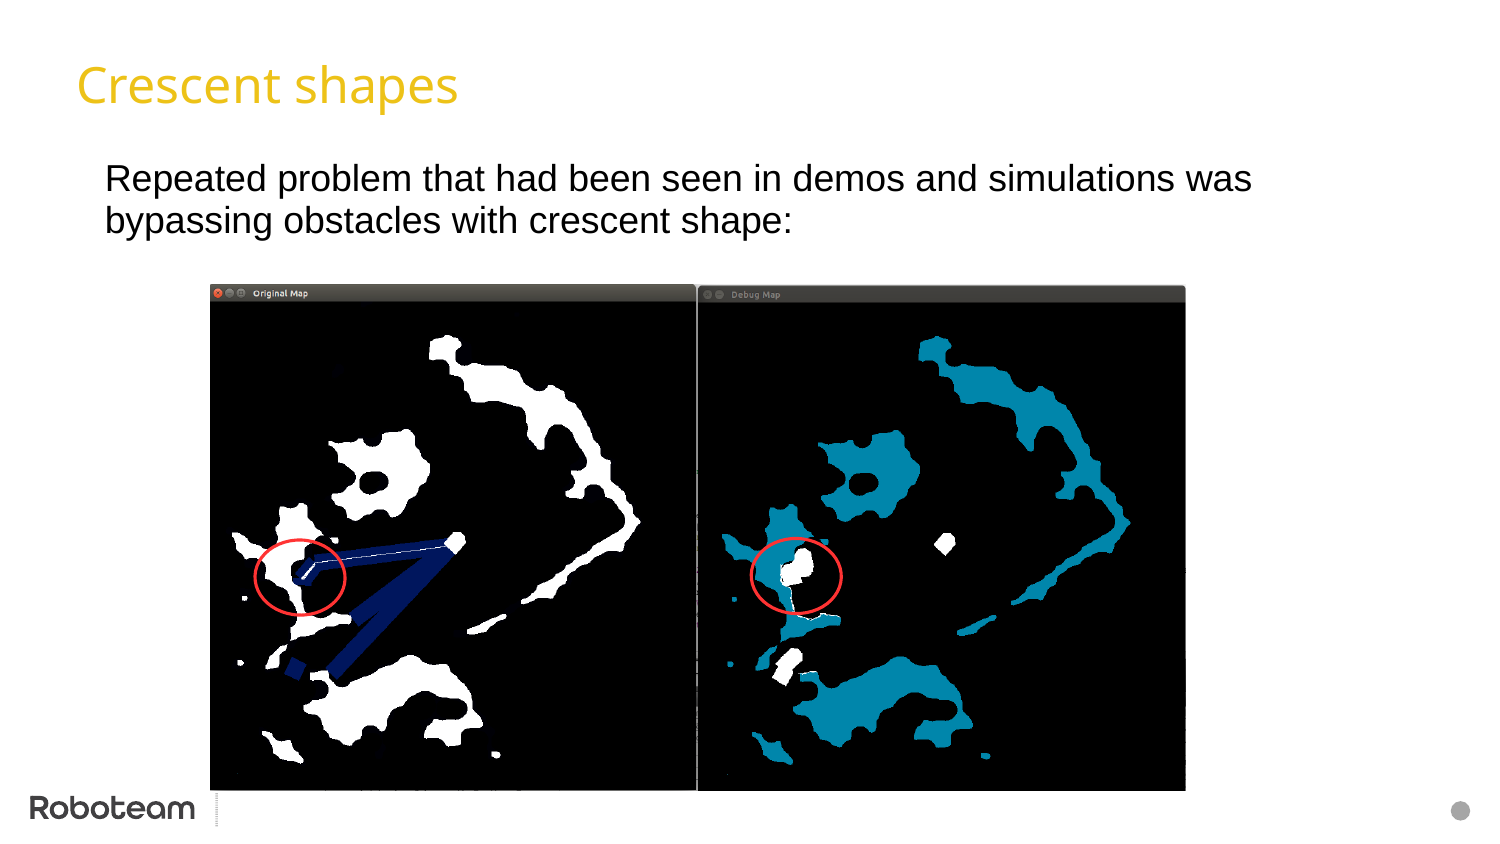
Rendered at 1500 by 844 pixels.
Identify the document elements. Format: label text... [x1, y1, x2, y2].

title Crescent shapes [61, 45, 1412, 127]
text_box Repeated problem that had been seen in demos and simulations was bypassing obstacles with crescent shape: [90, 150, 1381, 705]
picture [210, 284, 1186, 791]
